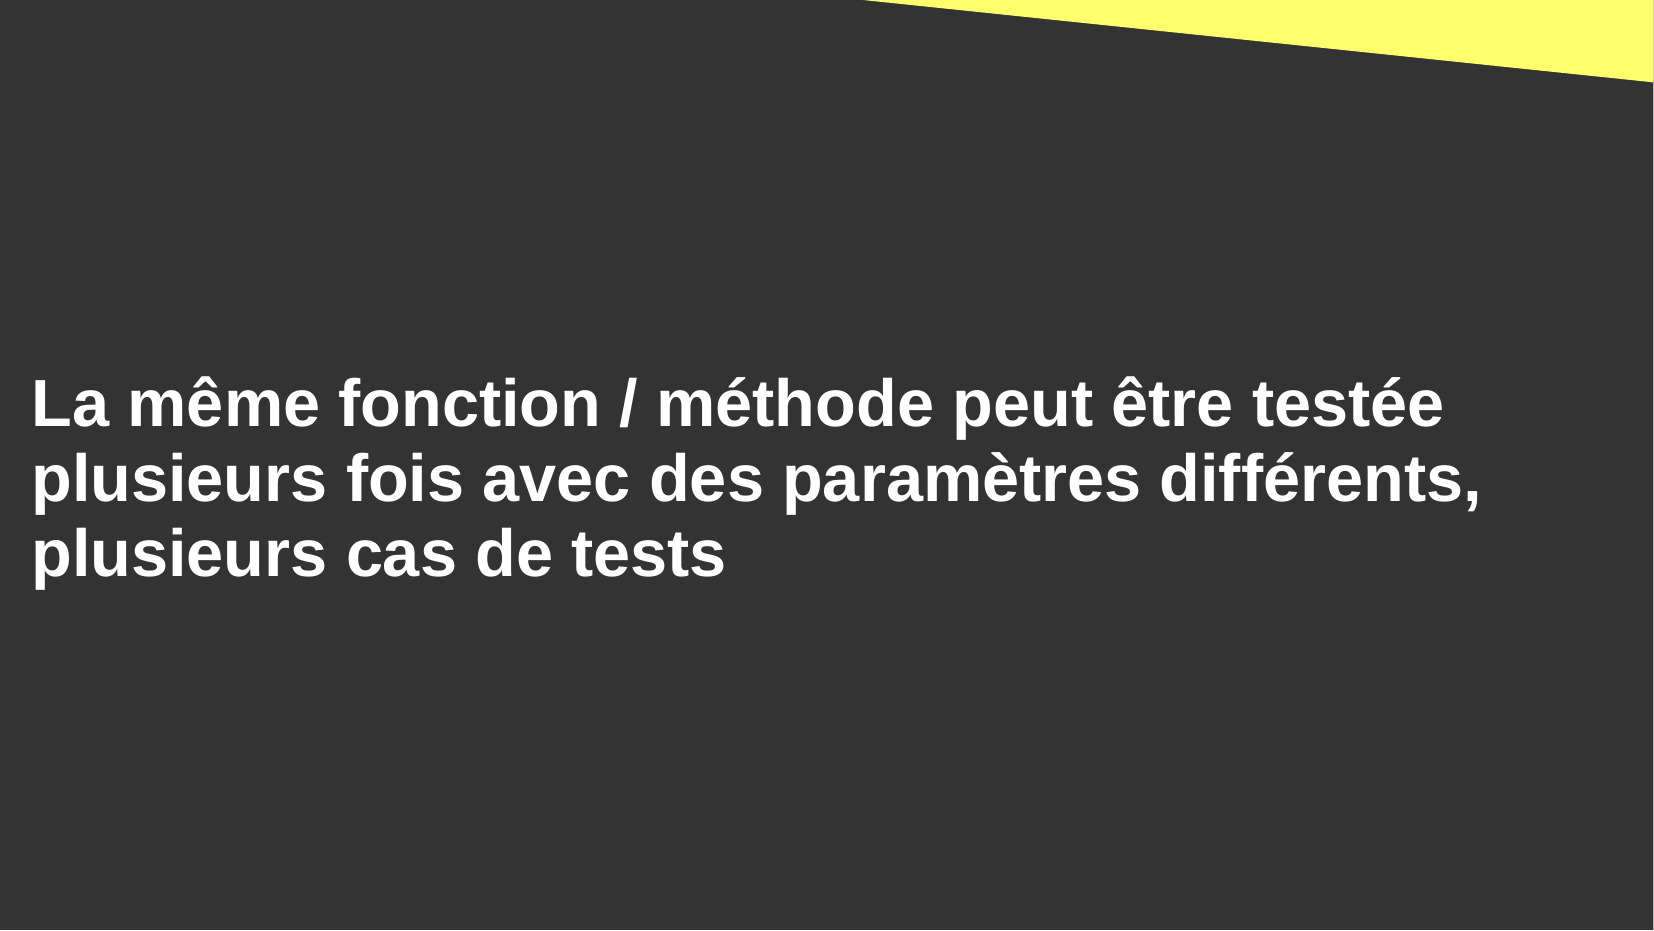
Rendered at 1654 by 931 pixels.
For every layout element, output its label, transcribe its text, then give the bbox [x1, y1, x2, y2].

title La même fonction / méthode peut être testée plusieurs fois avec des paramètres différents, plusieurs cas de tests [31, 366, 1630, 666]
text_box [862, 0, 1654, 83]
